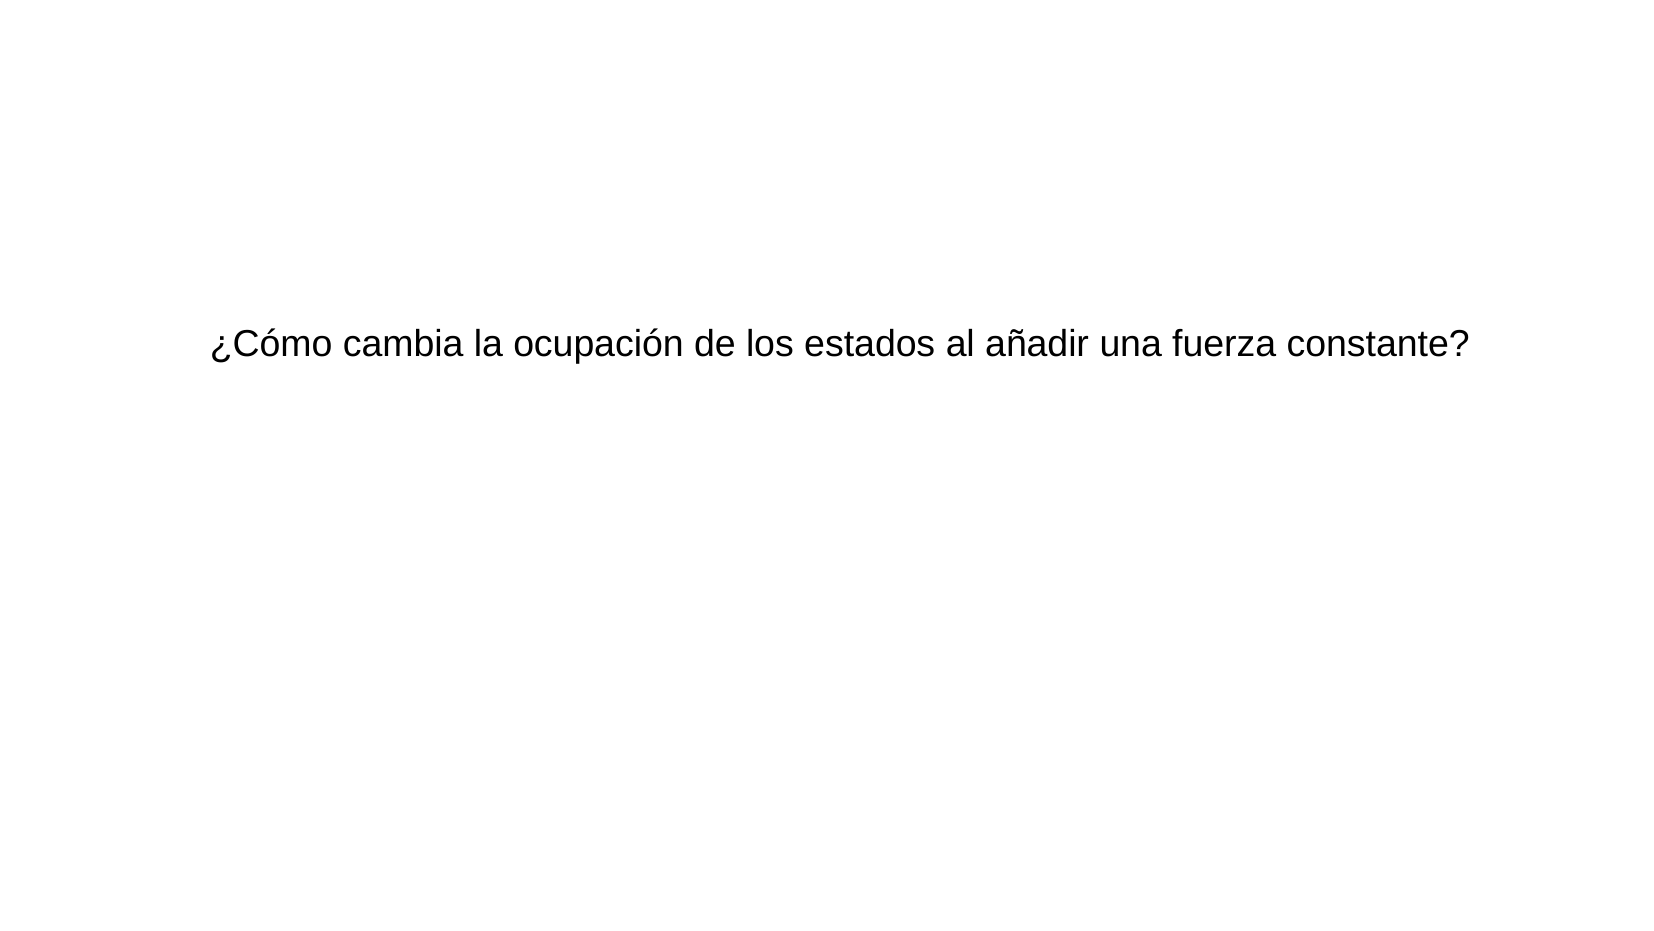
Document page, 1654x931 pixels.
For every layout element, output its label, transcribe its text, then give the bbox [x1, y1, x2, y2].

text_box ¿Cómo cambia la ocupación de los estados al añadir una fuerza constante? [195, 315, 1485, 372]
